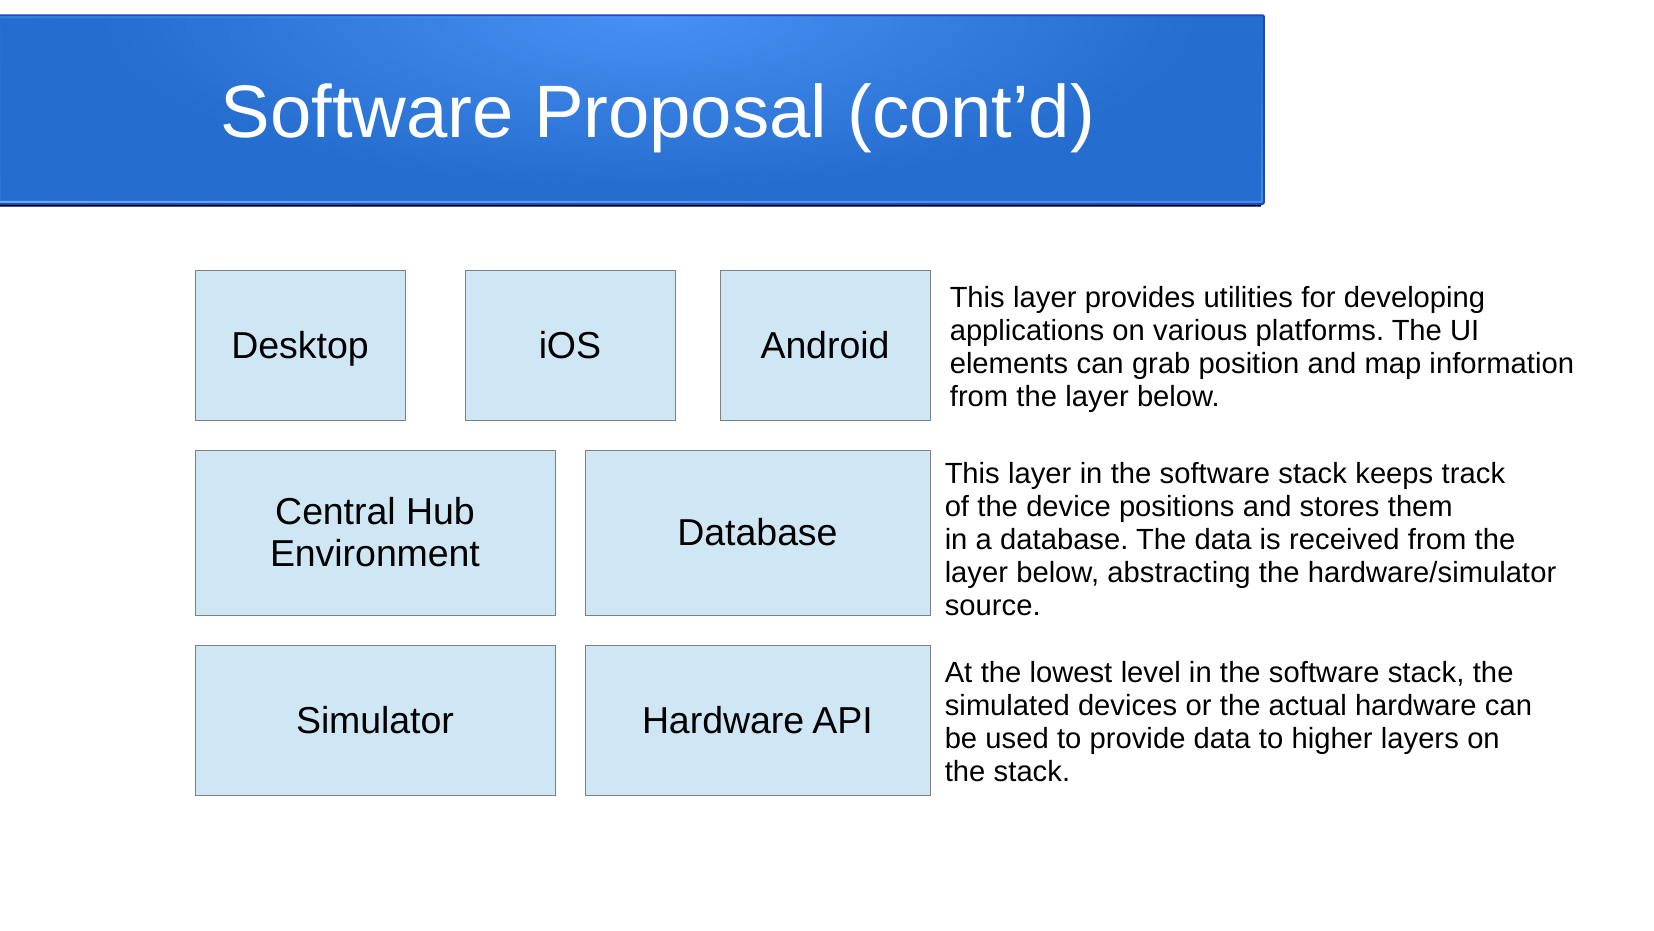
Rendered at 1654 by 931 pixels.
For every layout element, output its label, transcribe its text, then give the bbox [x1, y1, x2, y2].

title Software Proposal (cont’d) [82, 35, 1235, 189]
text_box Central Hub Environment [195, 450, 556, 616]
text_box At the lowest level in the software stack, the simulated devices or the actual hardware can be used to provide data to higher layers on the stack. [930, 649, 1548, 796]
text_box Simulator [195, 645, 556, 796]
text_box Desktop [195, 270, 406, 421]
text_box Hardware API [585, 645, 931, 796]
text_box Android [720, 270, 931, 421]
text_box iOS [465, 270, 676, 421]
text_box Database [585, 450, 930, 616]
text_box This layer provides utilities for developing applications on various platforms. The UI elements can grab position and map information from the layer below. [935, 274, 1591, 421]
text_box This layer in the software stack keeps track of the device positions and stores them in a database. The data is received from the layer below, abstracting the hardware/simulator source. [930, 450, 1574, 629]
